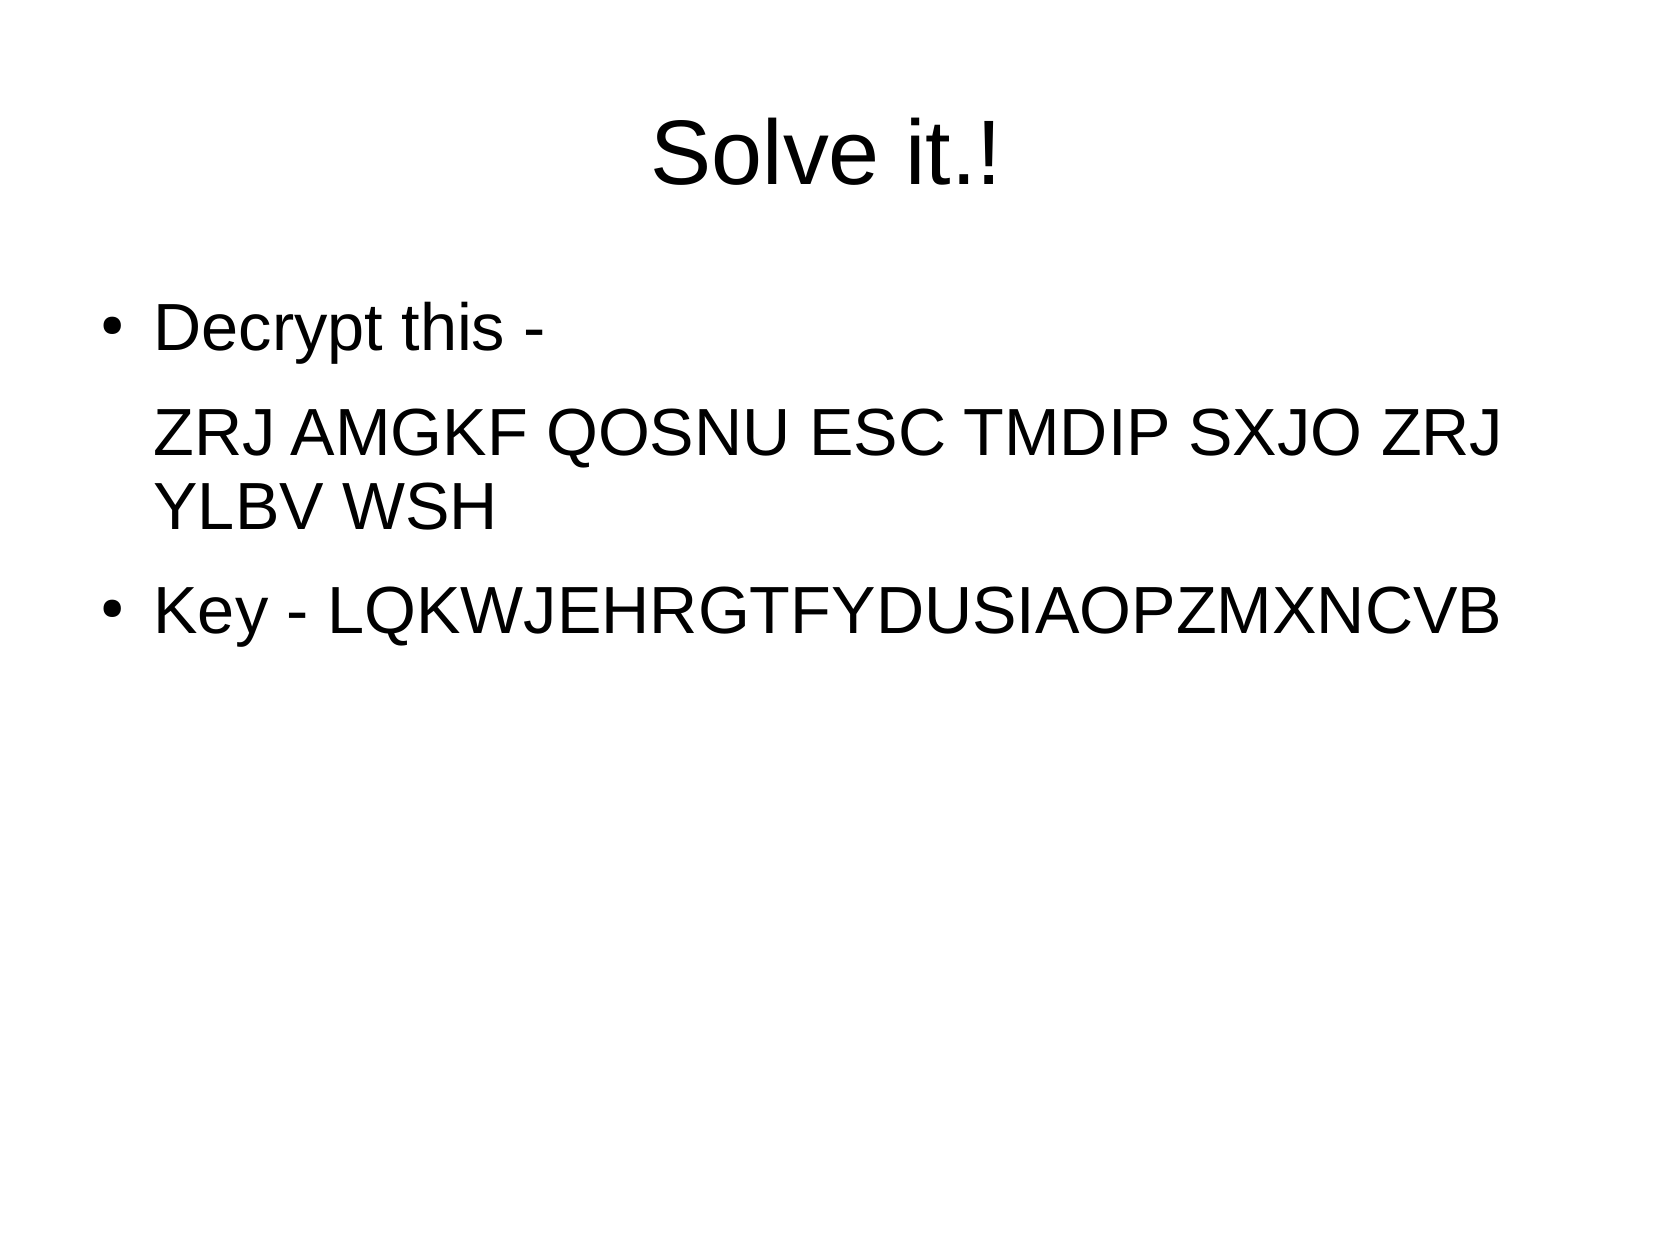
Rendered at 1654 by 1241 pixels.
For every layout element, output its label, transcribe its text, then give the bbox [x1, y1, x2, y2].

list Decrypt this - ZRJ AMGKF QOSNU ESC TMDIP SXJO ZRJ YLBV WSH Key - LQKWJEHRGTFYDUSIAOPZMXNCVB [82, 290, 1571, 1109]
title Solve it.! [82, 49, 1571, 257]
